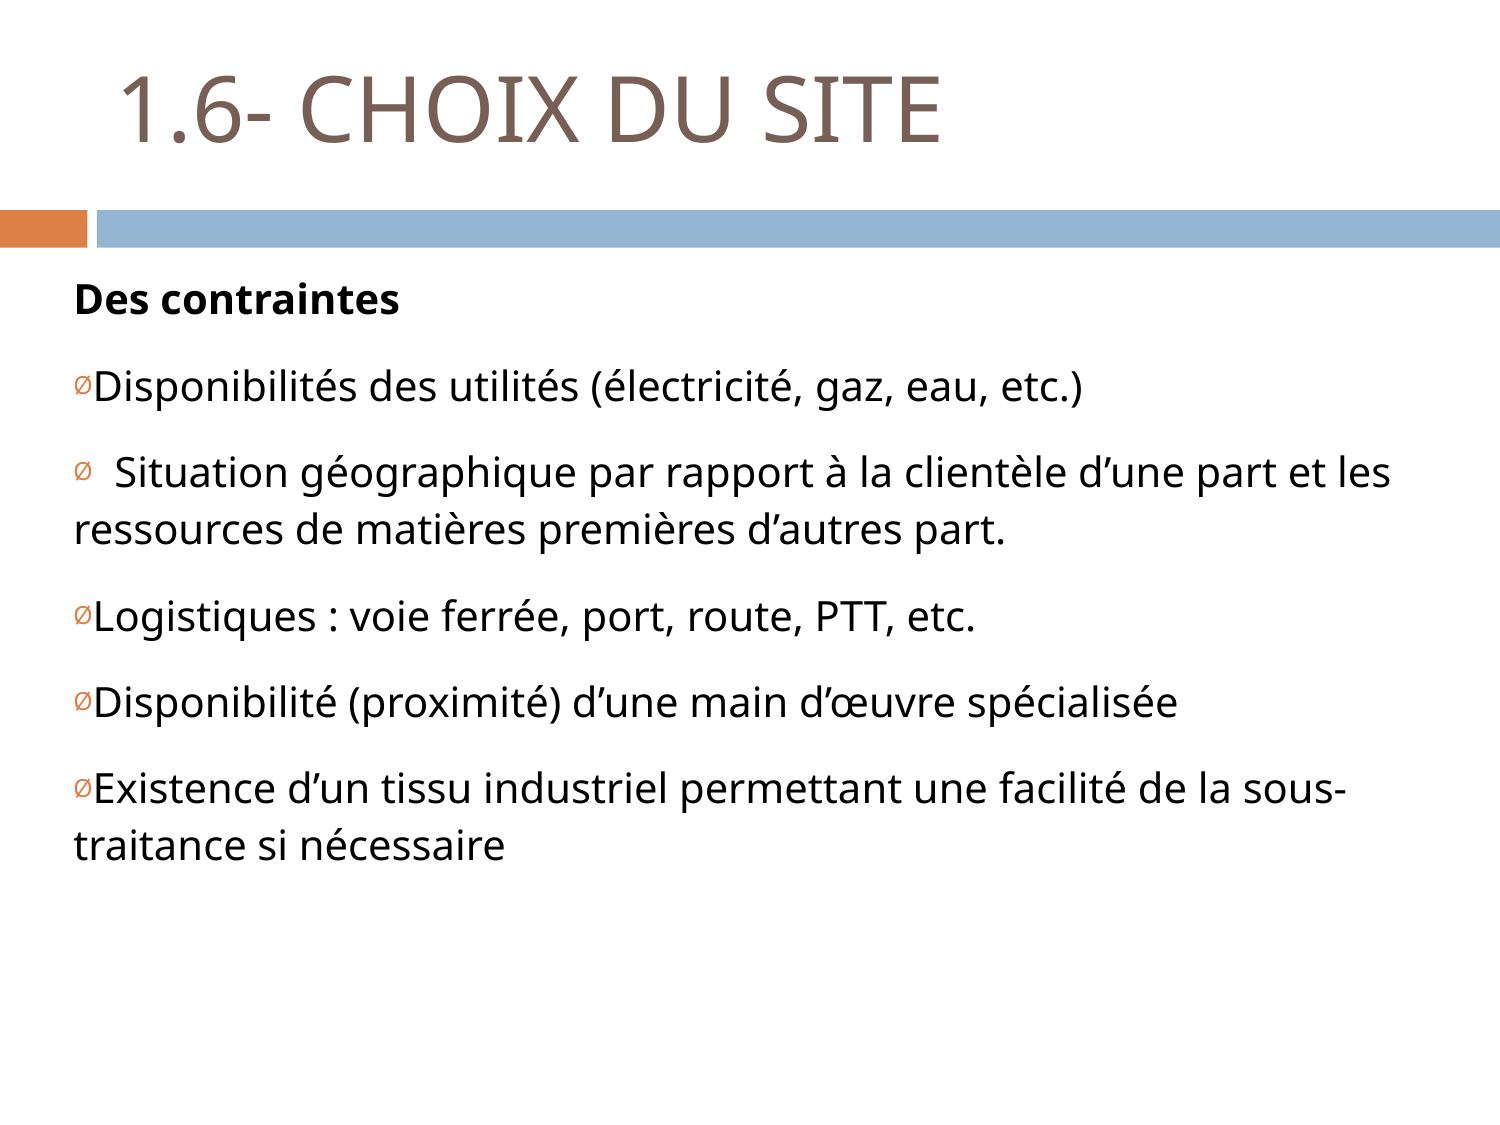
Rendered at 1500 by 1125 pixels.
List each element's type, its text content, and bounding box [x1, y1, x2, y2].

list Des contraintes Disponibilités des utilités (électricité, gaz, eau, etc.) Situation géographique par rapport à la clientèle d’une part et les ressources de matières premières d’autres part. Logistiques : voie ferrée, port, route, PTT, etc. Disponibilité (proximité) d’une main d’œuvre spécialisée Existence d’un tissu industriel permettant une facilité de la sous-traitance si nécessaire [58, 262, 1500, 1001]
title 1.6- CHOIX DU SITE [100, 37, 1439, 200]
